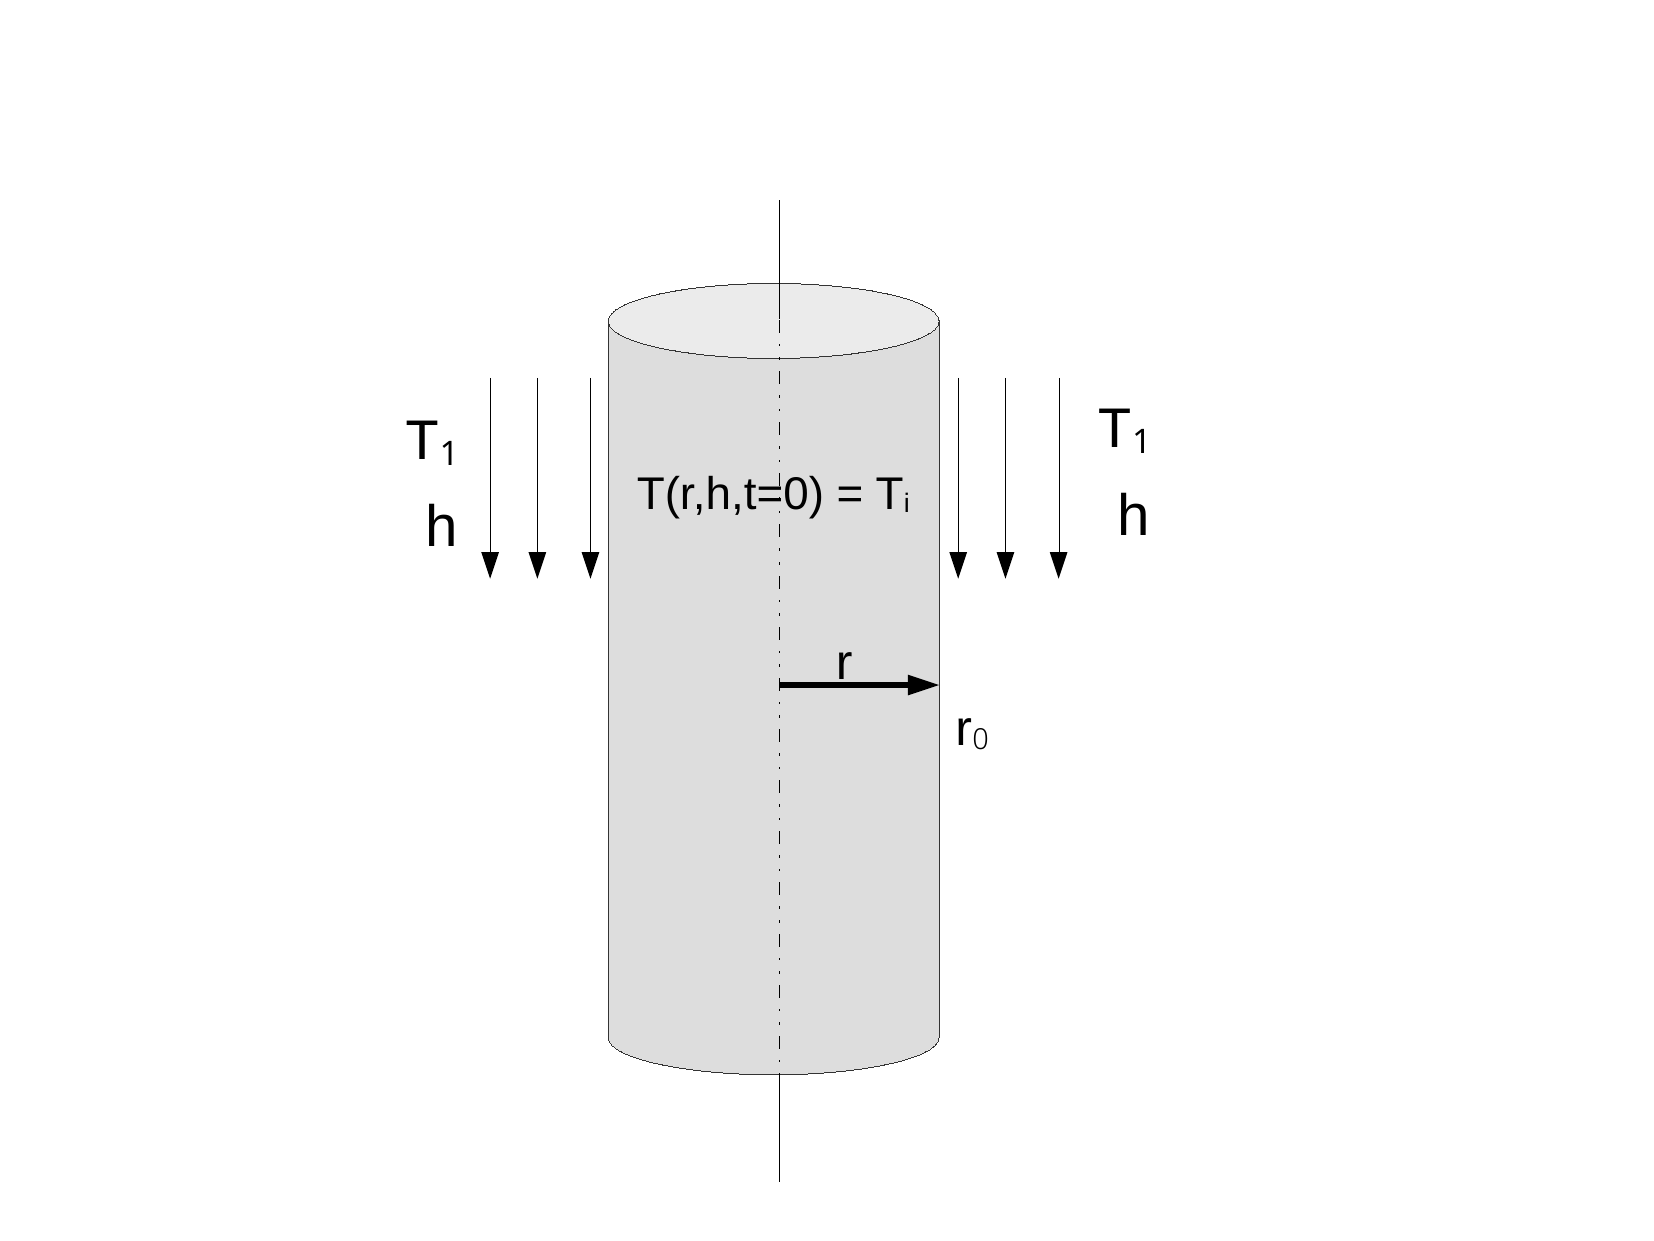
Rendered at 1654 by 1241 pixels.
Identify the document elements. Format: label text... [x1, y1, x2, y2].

text_box T1 [389, 389, 490, 511]
text_box r [821, 626, 868, 698]
text_box h [410, 486, 473, 567]
text_box T1 [1082, 377, 1186, 499]
text_box r0 [940, 685, 1004, 777]
text_box h [1102, 475, 1165, 556]
text_box T(r,h,t=0) = Ti [622, 460, 925, 542]
text_box [608, 322, 940, 1075]
